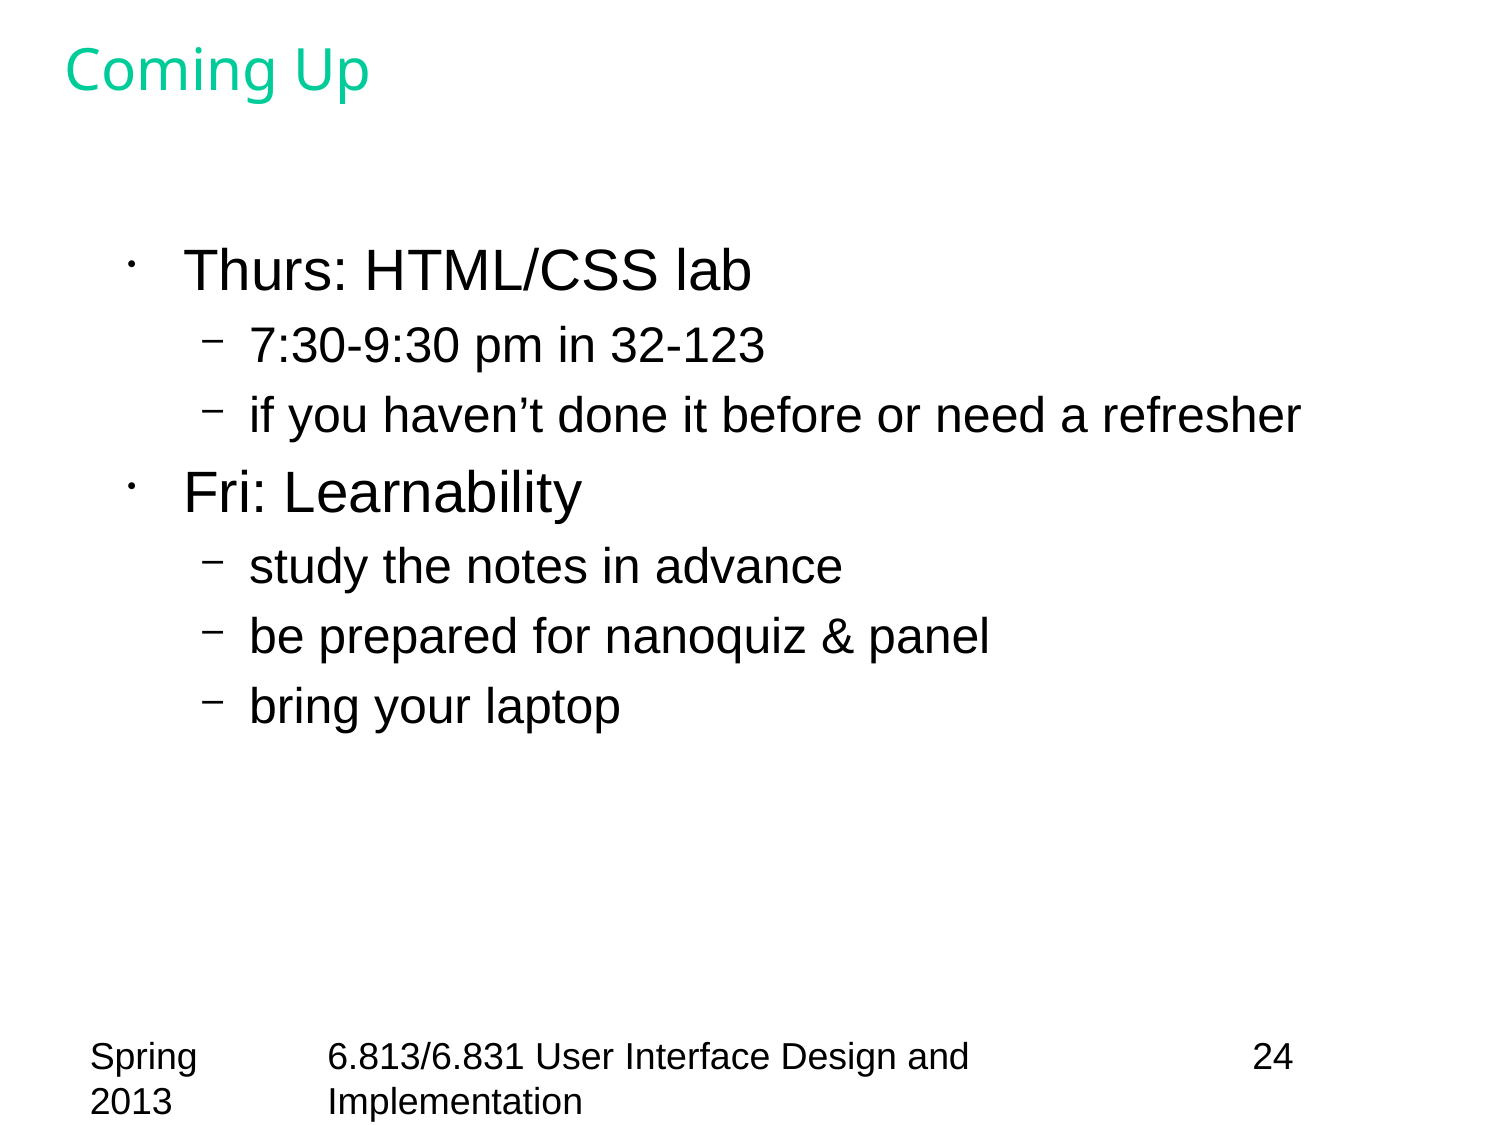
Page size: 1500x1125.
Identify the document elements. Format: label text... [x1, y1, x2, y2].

slide_number Spring 2013 [75, 1024, 300, 1103]
footer 6.813/6.831 User Interface Design and Implementation [312, 1024, 1225, 1103]
slide_number <number> [1237, 1024, 1425, 1103]
list Thurs: HTML/CSS lab 7:30-9:30 pm in 32-123 if you haven’t done it before or need a refresher Fri: Learnability study the notes in advance be prepared for nanoquiz & panel bring your laptop [112, 224, 1388, 1000]
title Coming Up [50, 24, 1438, 150]
